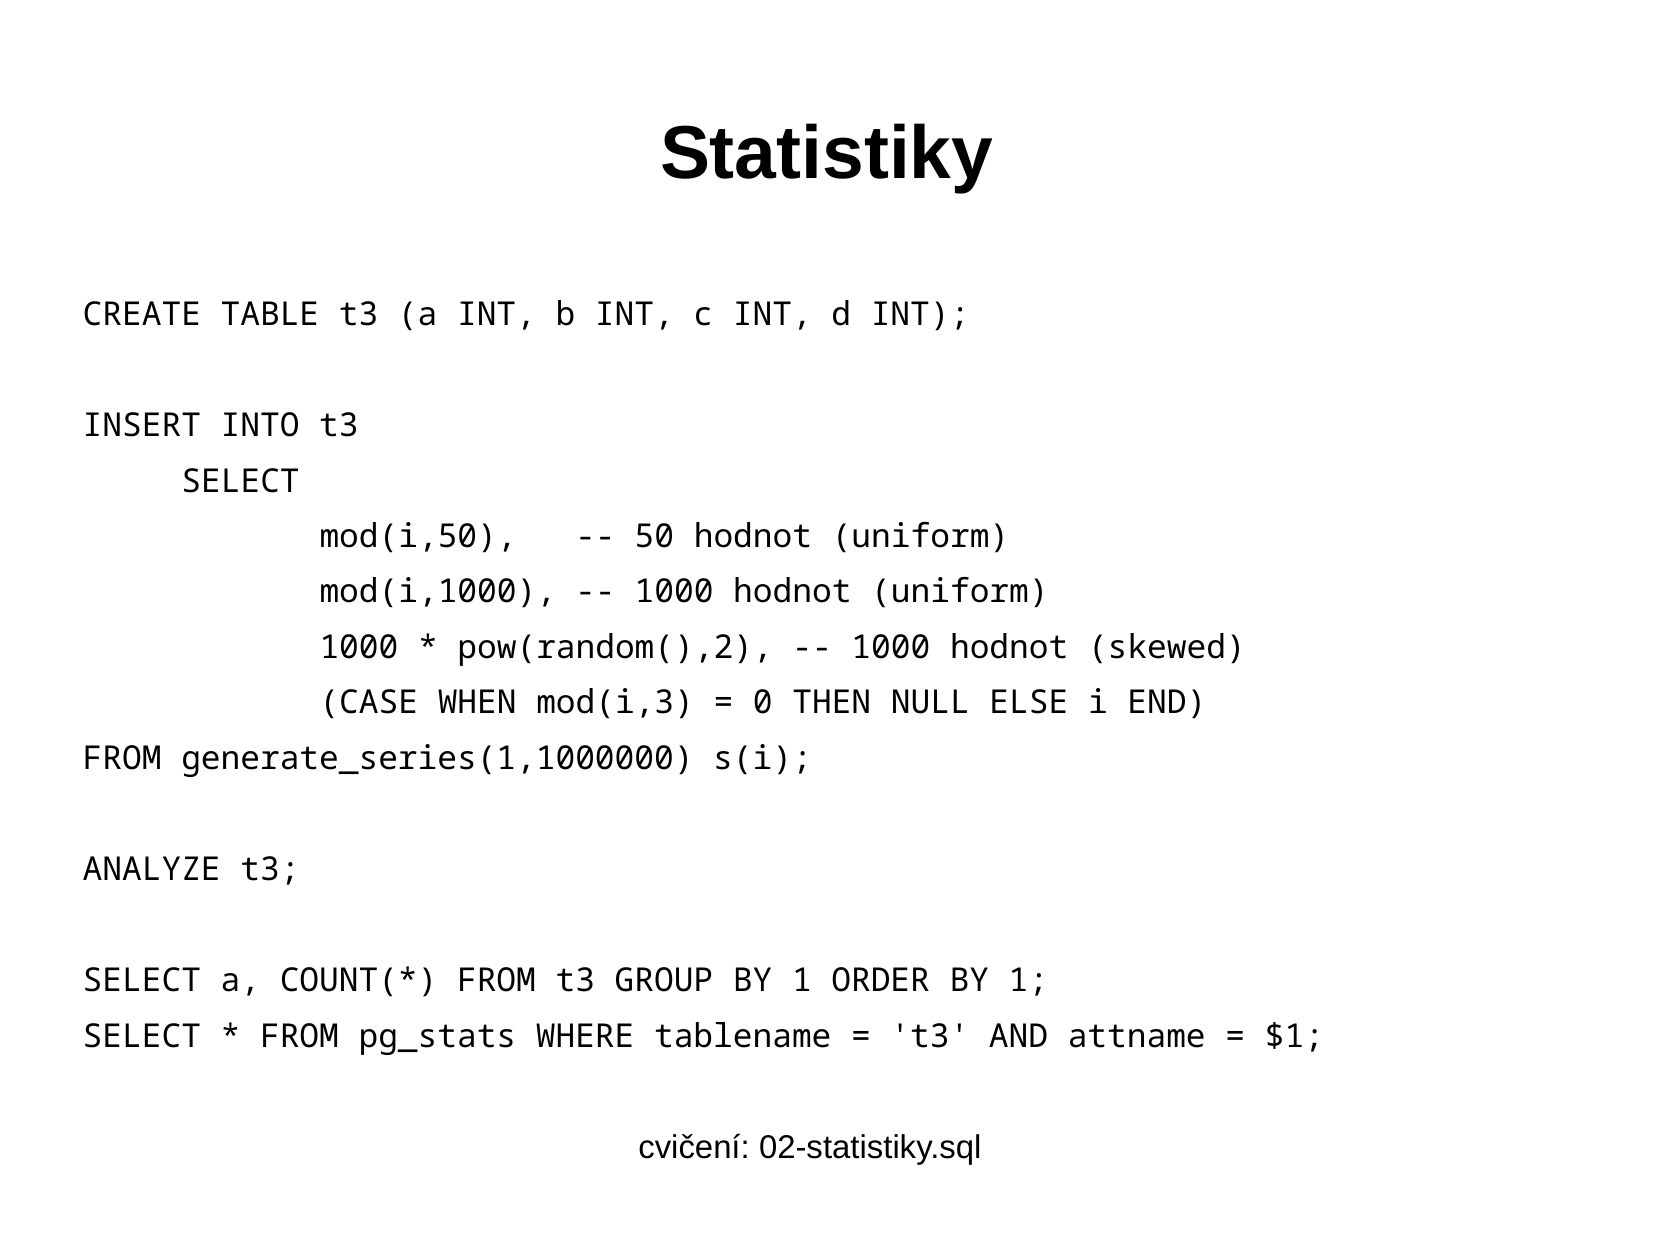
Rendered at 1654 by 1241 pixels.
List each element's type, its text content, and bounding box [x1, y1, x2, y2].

title Statistiky [82, 49, 1571, 257]
list CREATE TABLE t3 (a INT, b INT, c INT, d INT); INSERT INTO t3 SELECT mod(i,50), -- 50 hodnot (uniform) mod(i,1000), -- 1000 hodnot (uniform) 1000 * pow(random(),2), -- 1000 hodnot (skewed) (CASE WHEN mod(i,3) = 0 THEN NULL ELSE i END) FROM generate_series(1,1000000) s(i); ANALYZE t3; SELECT a, COUNT(*) FROM t3 GROUP BY 1 ORDER BY 1; SELECT * FROM pg_stats WHERE tablename = 't3' AND attname = $1; cvičení: 02-statistiky.sql [82, 290, 1538, 1171]
